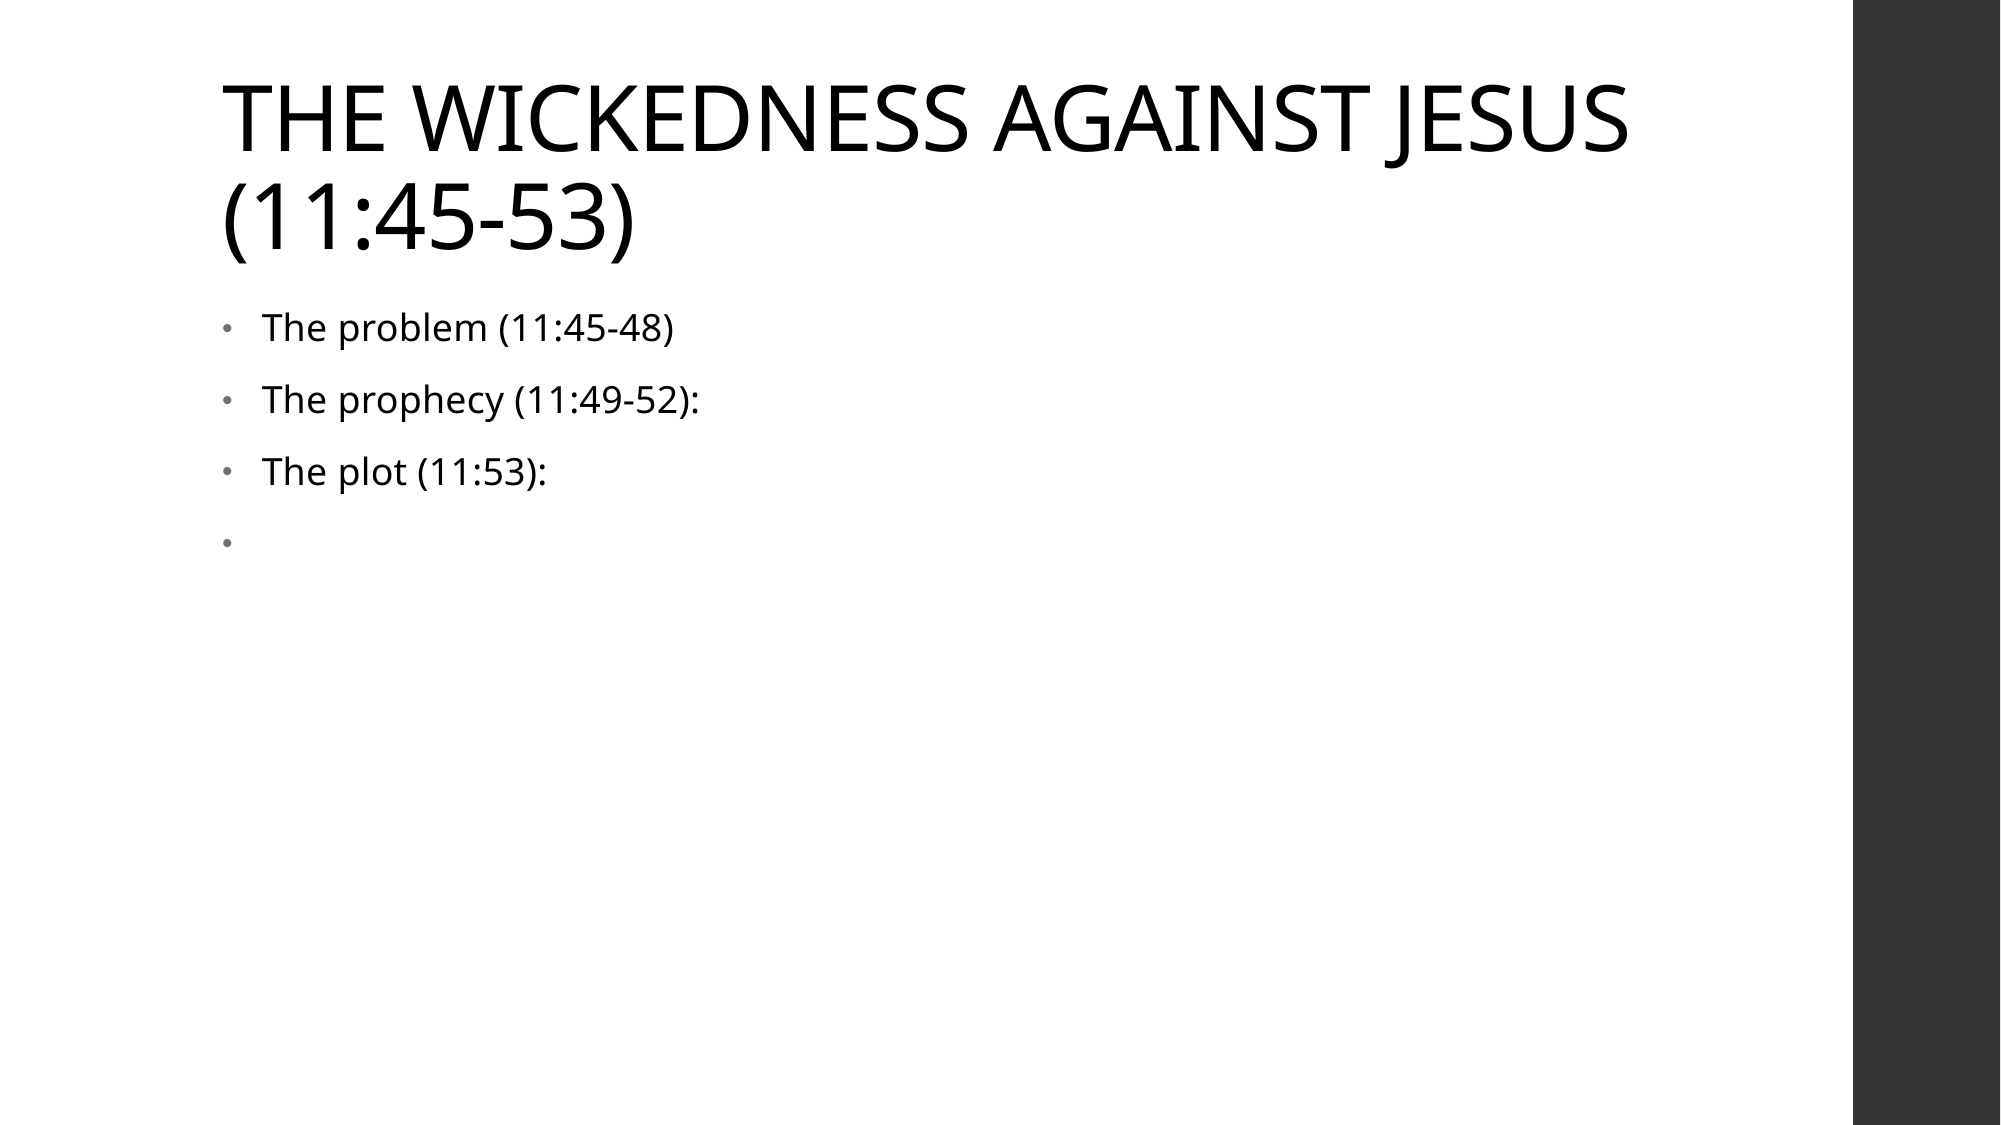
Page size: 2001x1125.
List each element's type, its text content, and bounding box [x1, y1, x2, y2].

list The problem (11:45-48) The prophecy (11:49-52): The plot (11:53): [206, 299, 1617, 1014]
title THE WICKEDNESS AGAINST JESUS (11:45-53) [206, 60, 1797, 278]
